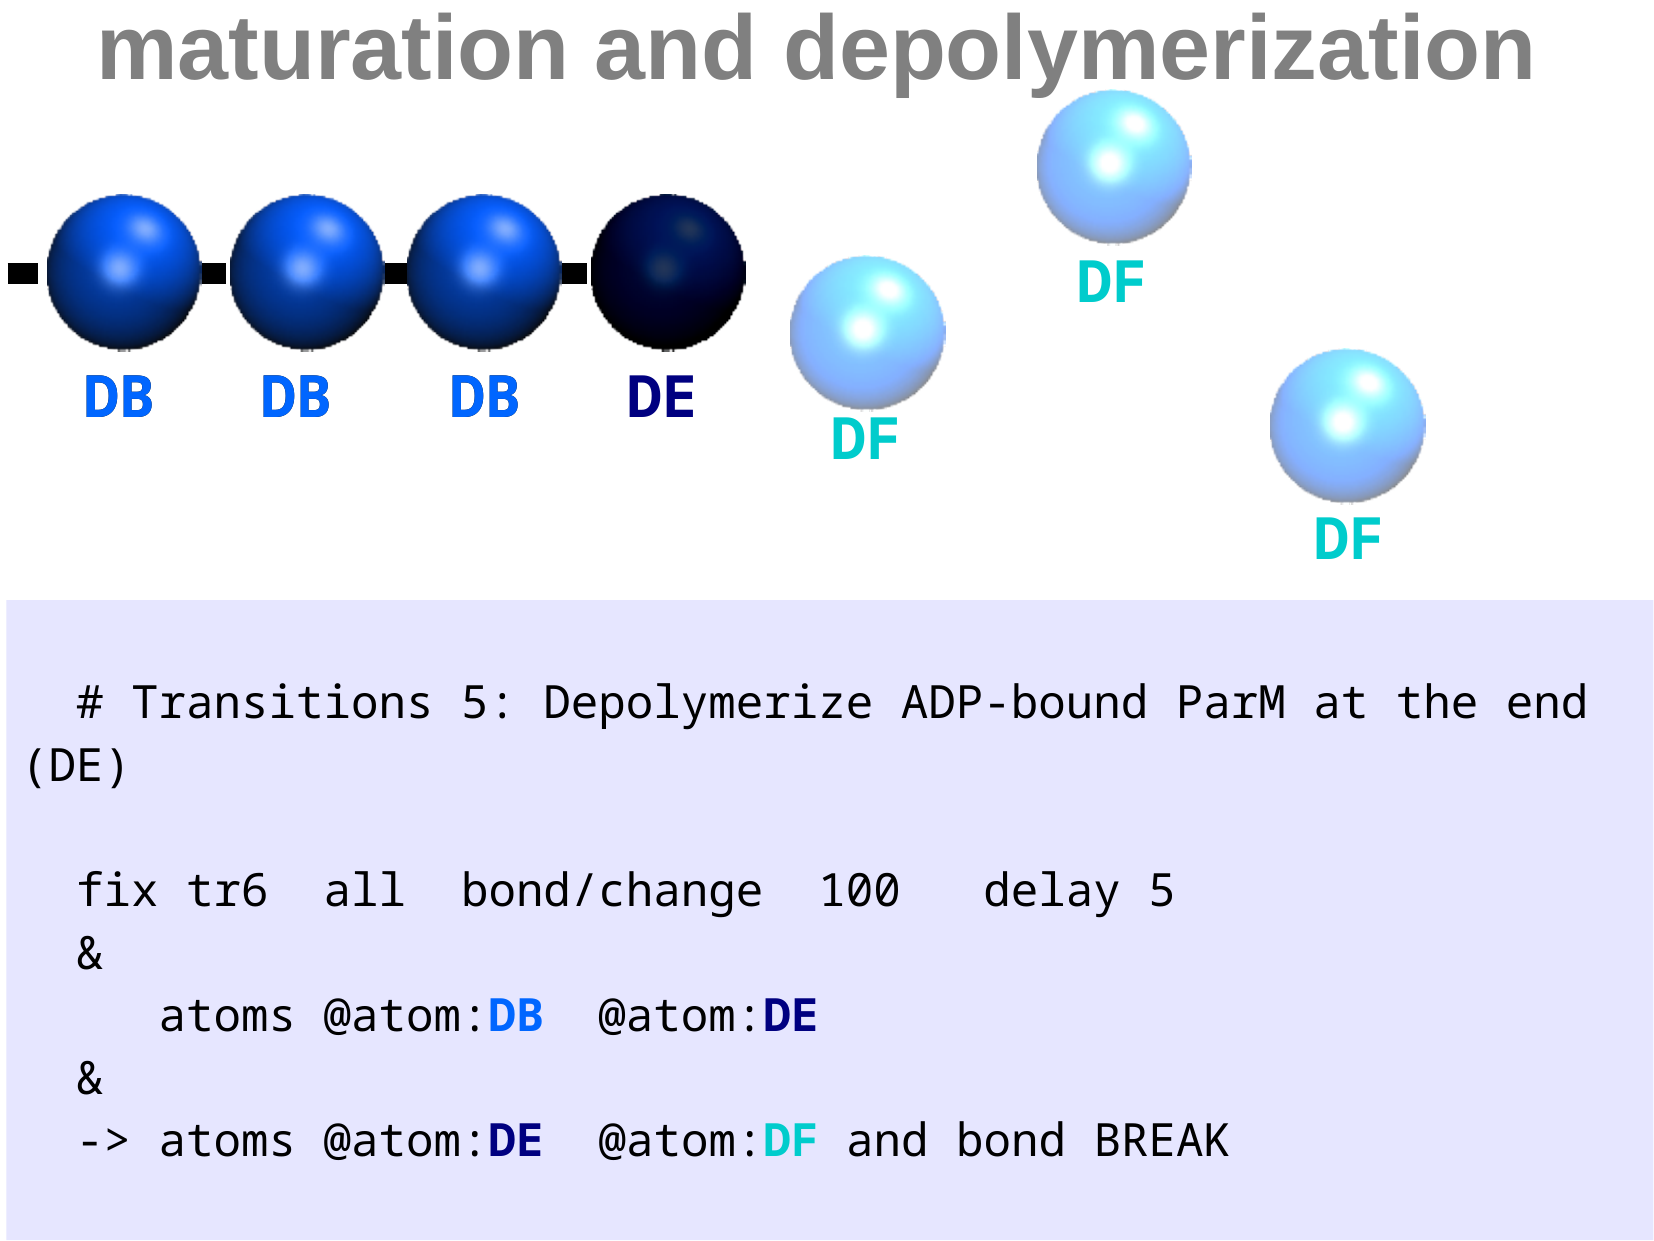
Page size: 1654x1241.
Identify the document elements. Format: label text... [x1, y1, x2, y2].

picture [1270, 348, 1426, 489]
text_box # Transitions 5: Depolymerize ADP-bound ParM at the end (DE) fix tr6 all bond/change 100 delay 5 & atoms @atom:DB @atom:DE & -> atoms @atom:DE @atom:DF and bond BREAK [6, 600, 1654, 1241]
picture [230, 194, 385, 347]
picture [1037, 140, 1192, 232]
text_box DB [14, 347, 225, 421]
text_box DB [225, 347, 402, 421]
text_box DE [591, 347, 768, 421]
text_box DF [1245, 489, 1456, 563]
picture [407, 194, 562, 347]
text_box DB [402, 347, 591, 421]
text_box maturation and depolymerization [0, 0, 1635, 140]
text_box DF [761, 390, 972, 464]
picture [591, 194, 746, 347]
picture [790, 255, 946, 390]
text_box DF [1007, 232, 1218, 306]
picture [47, 194, 202, 347]
